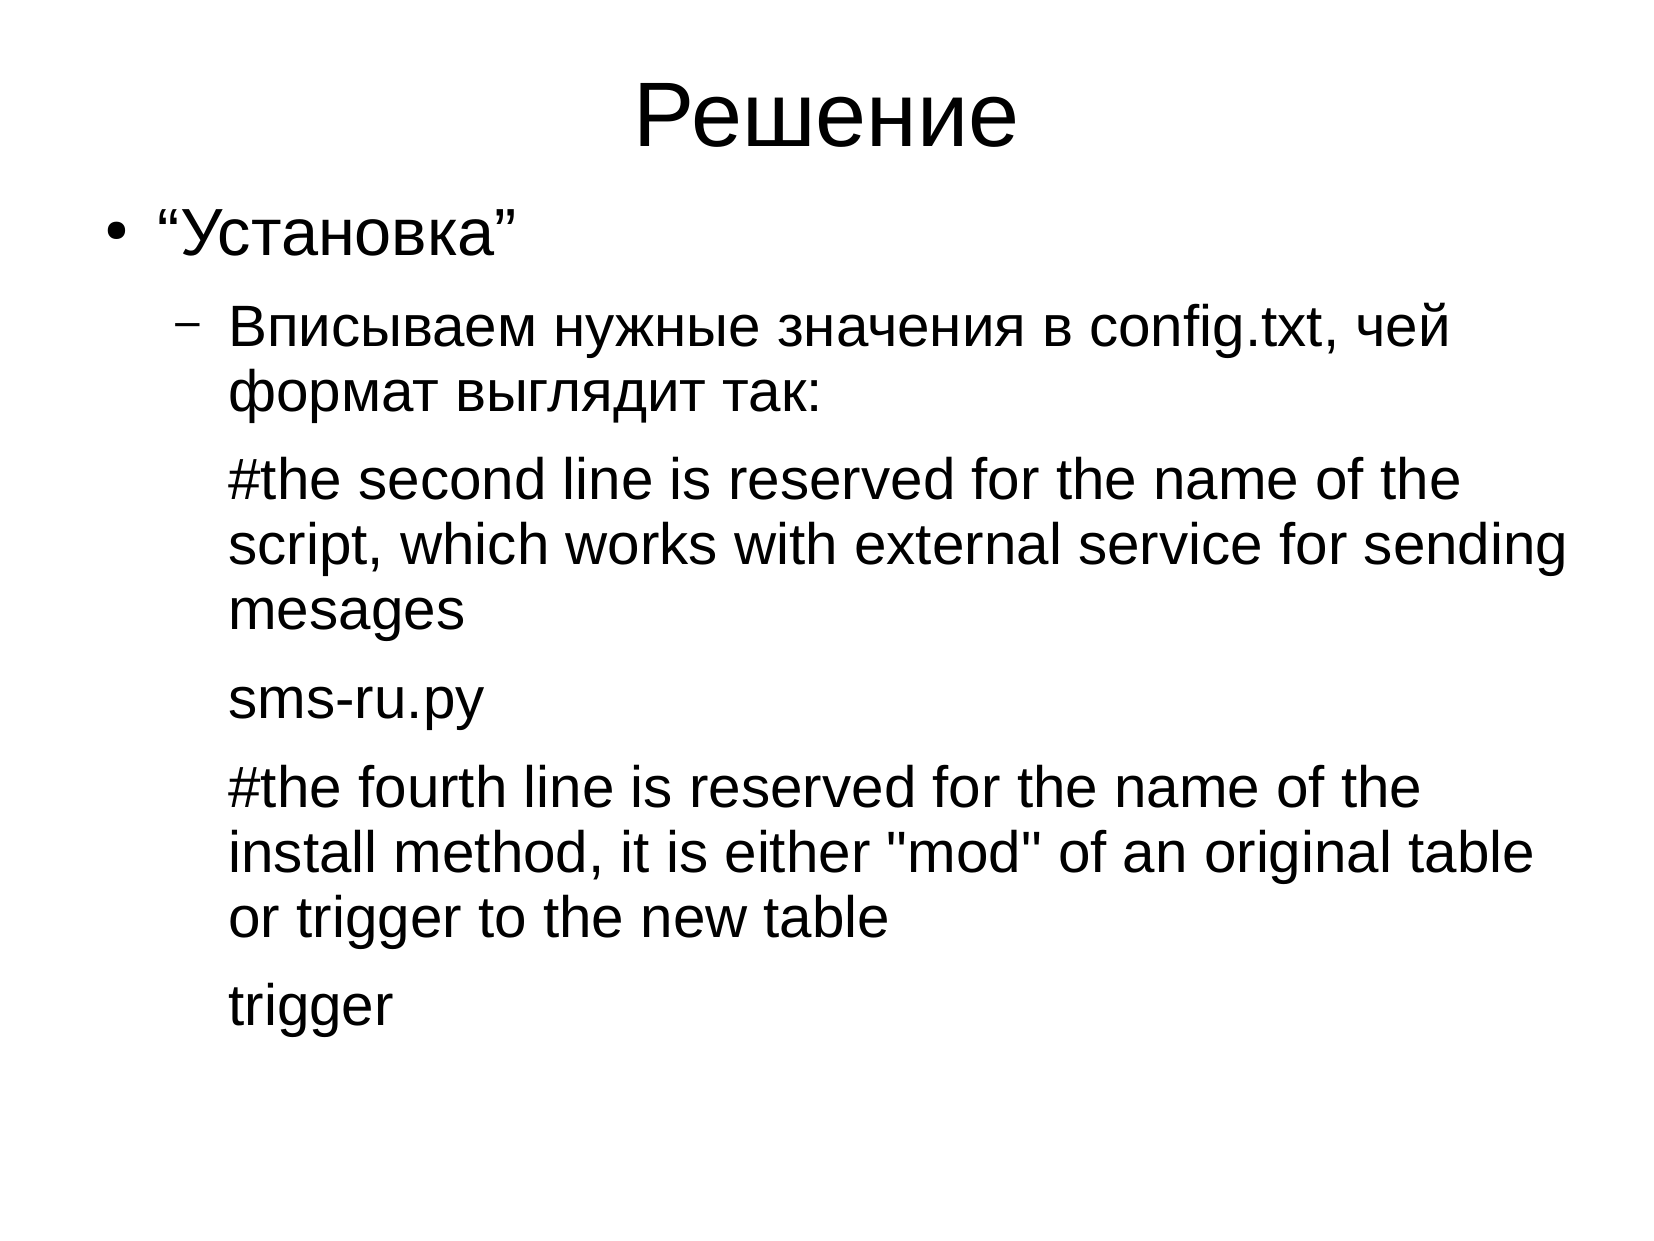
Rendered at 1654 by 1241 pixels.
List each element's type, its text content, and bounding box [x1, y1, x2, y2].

list “Установка” Вписываем нужные значения в config.txt, чей формат выглядит так: #the second line is reserved for the name of the script, which works with external service for sending mesages sms-ru.py #the fourth line is reserved for the name of the install method, it is either "mod" of an original table or trigger to the new table trigger [86, 195, 1576, 1126]
title Решение [82, 49, 1571, 181]
